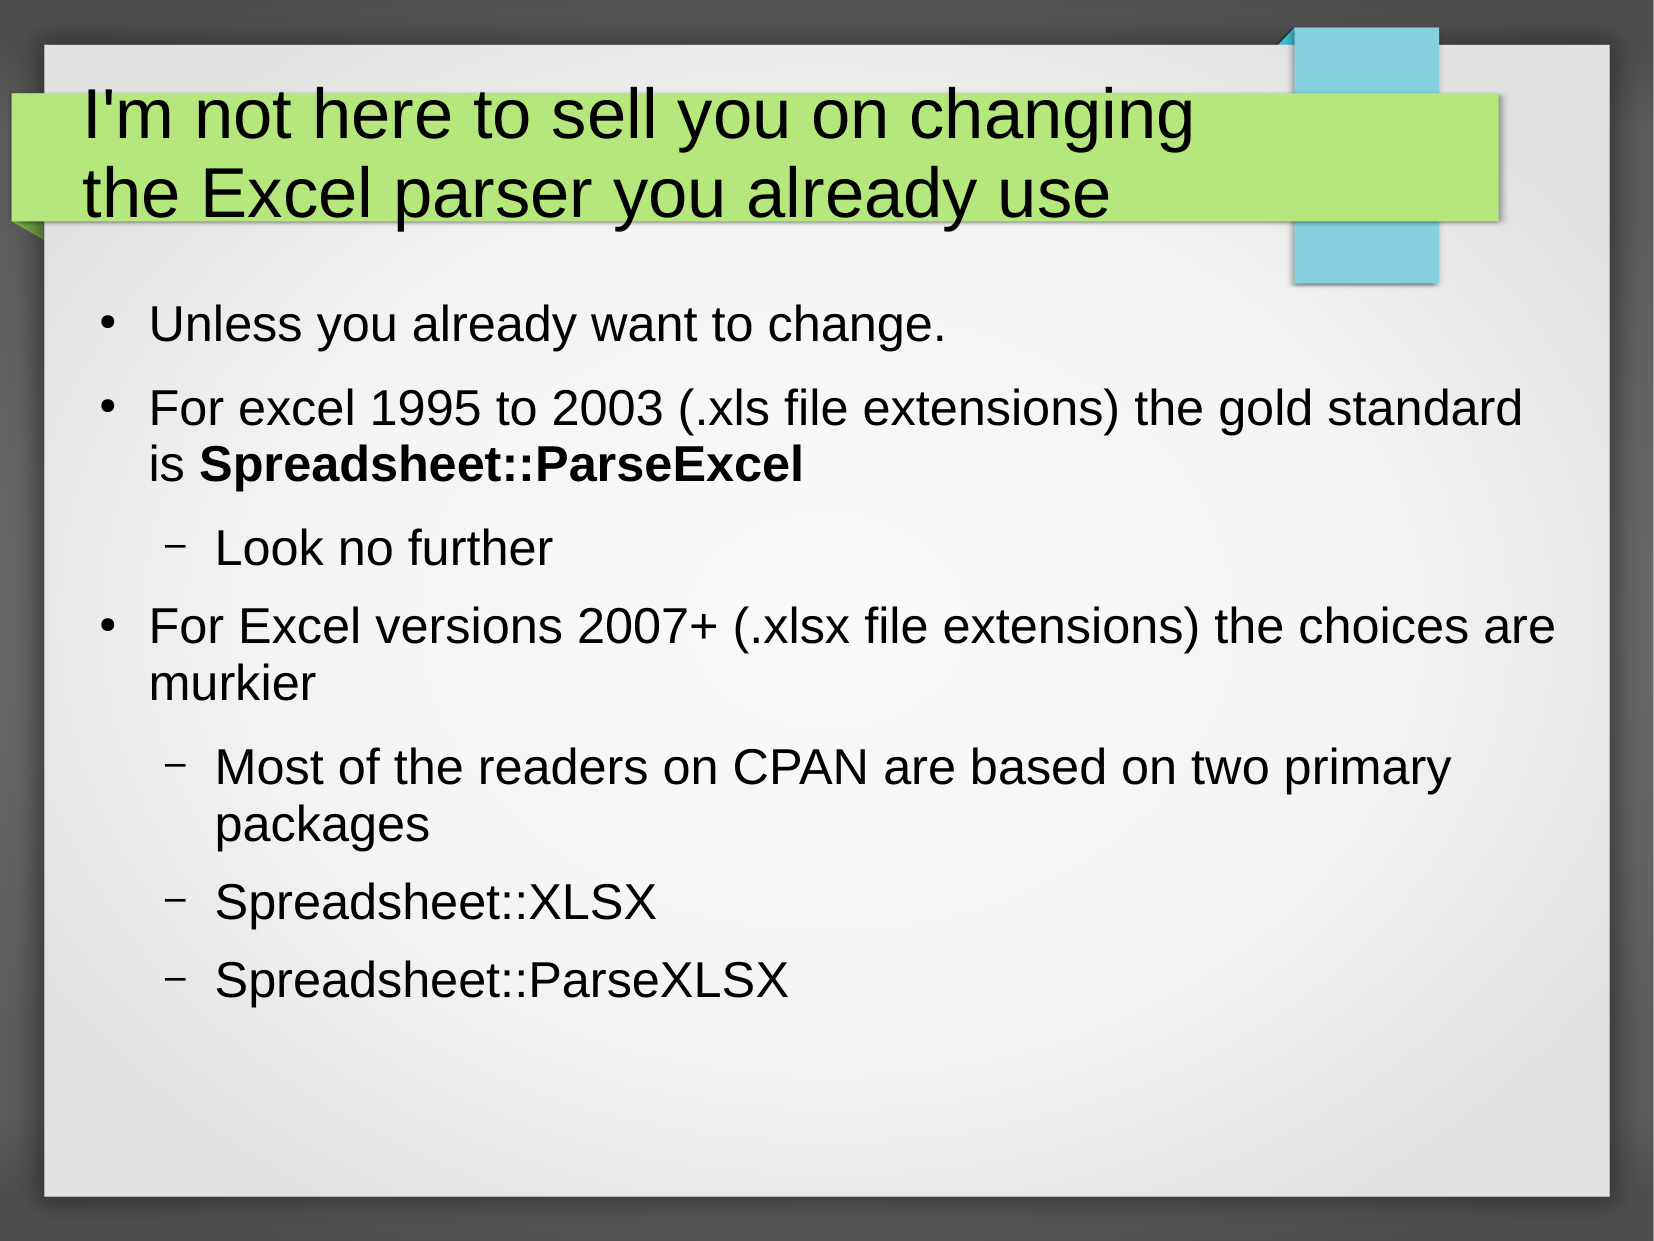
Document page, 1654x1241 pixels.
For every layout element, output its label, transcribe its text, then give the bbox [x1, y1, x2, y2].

title I'm not here to sell you on changing the Excel parser you already use [82, 74, 1264, 233]
list Unless you already want to change. For excel 1995 to 2003 (.xls file extensions) the gold standard is Spreadsheet::ParseExcel Look no further For Excel versions 2007+ (.xlsx file extensions) the choices are murkier Most of the readers on CPAN are based on two primary packages Spreadsheet::XLSX Spreadsheet::ParseXLSX [82, 295, 1571, 1015]
picture [0, 0, 1654, 1241]
